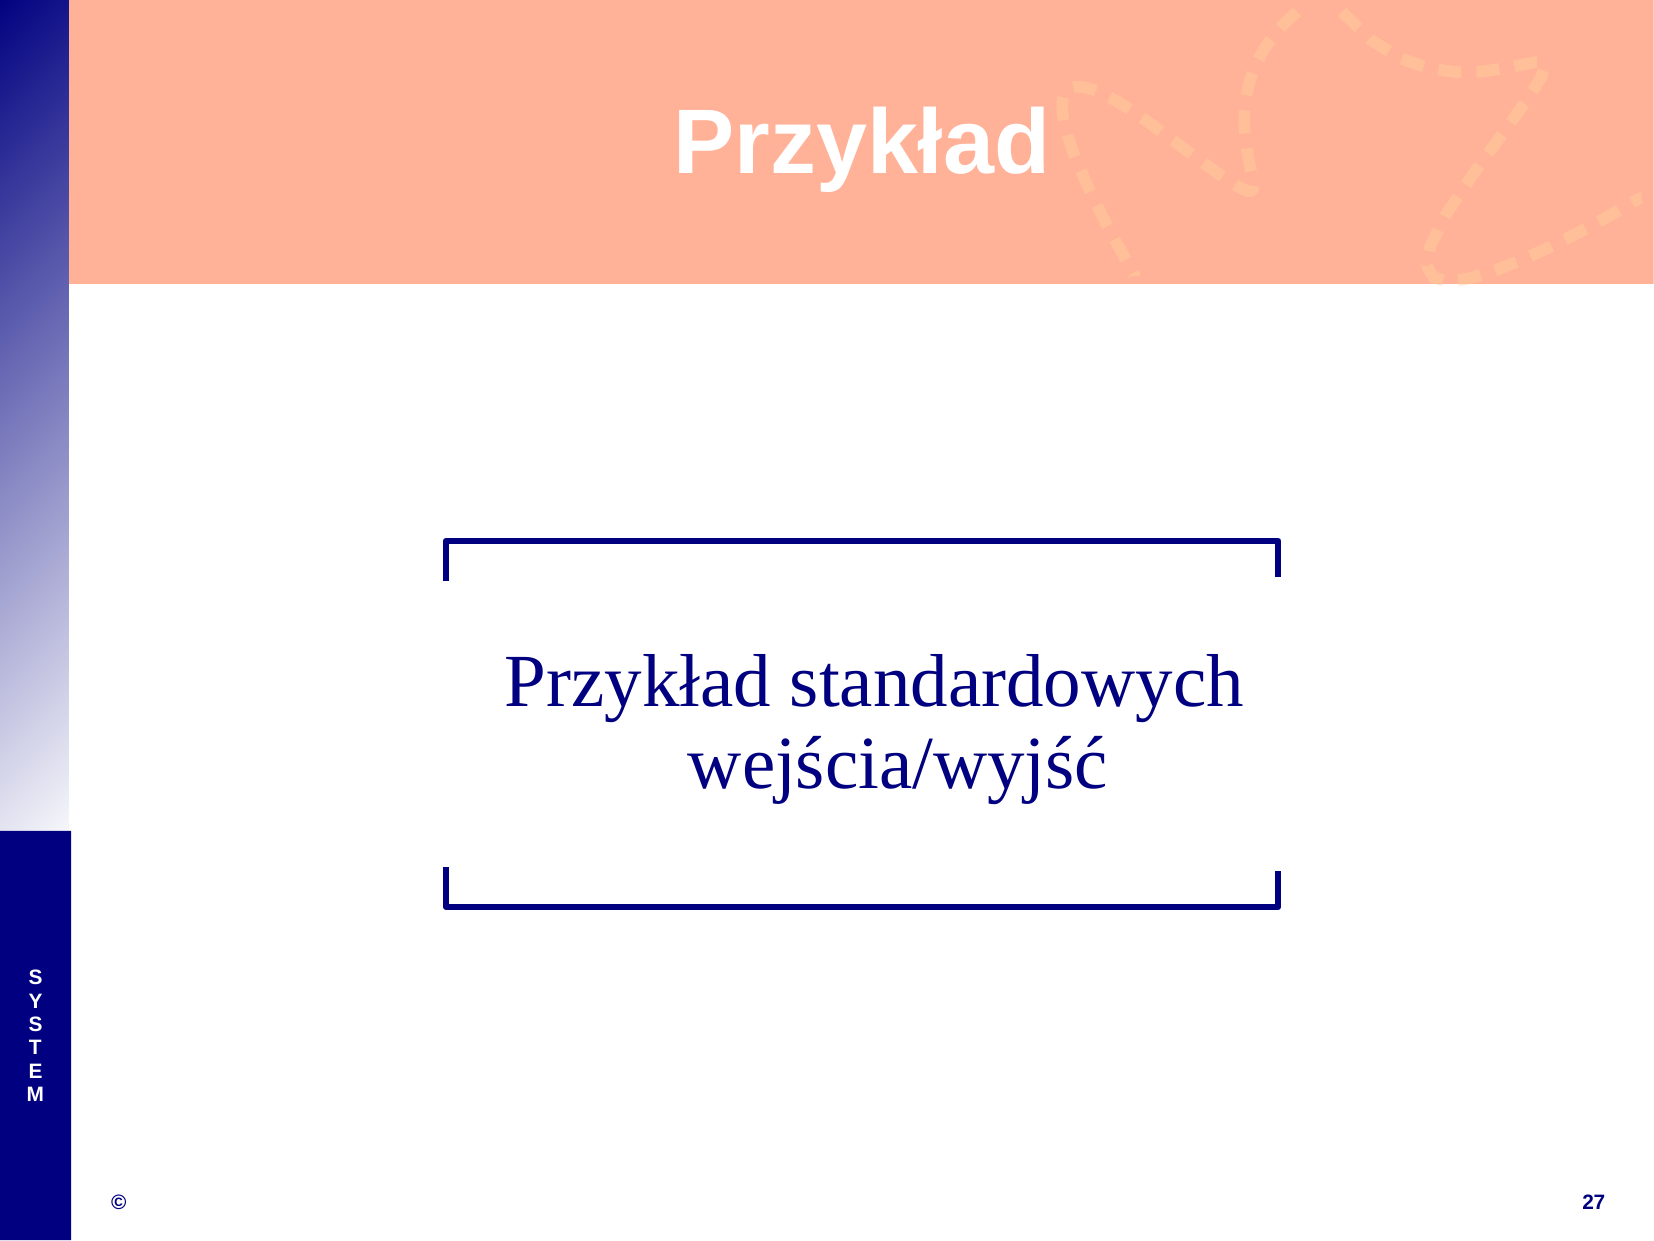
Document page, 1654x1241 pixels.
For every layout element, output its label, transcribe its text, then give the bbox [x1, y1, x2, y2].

title Przykład [70, 37, 1654, 246]
text_box Przykład standardowych wejścia/wyjść [461, 513, 1263, 931]
text_box S Y S T E M [0, 831, 71, 1241]
